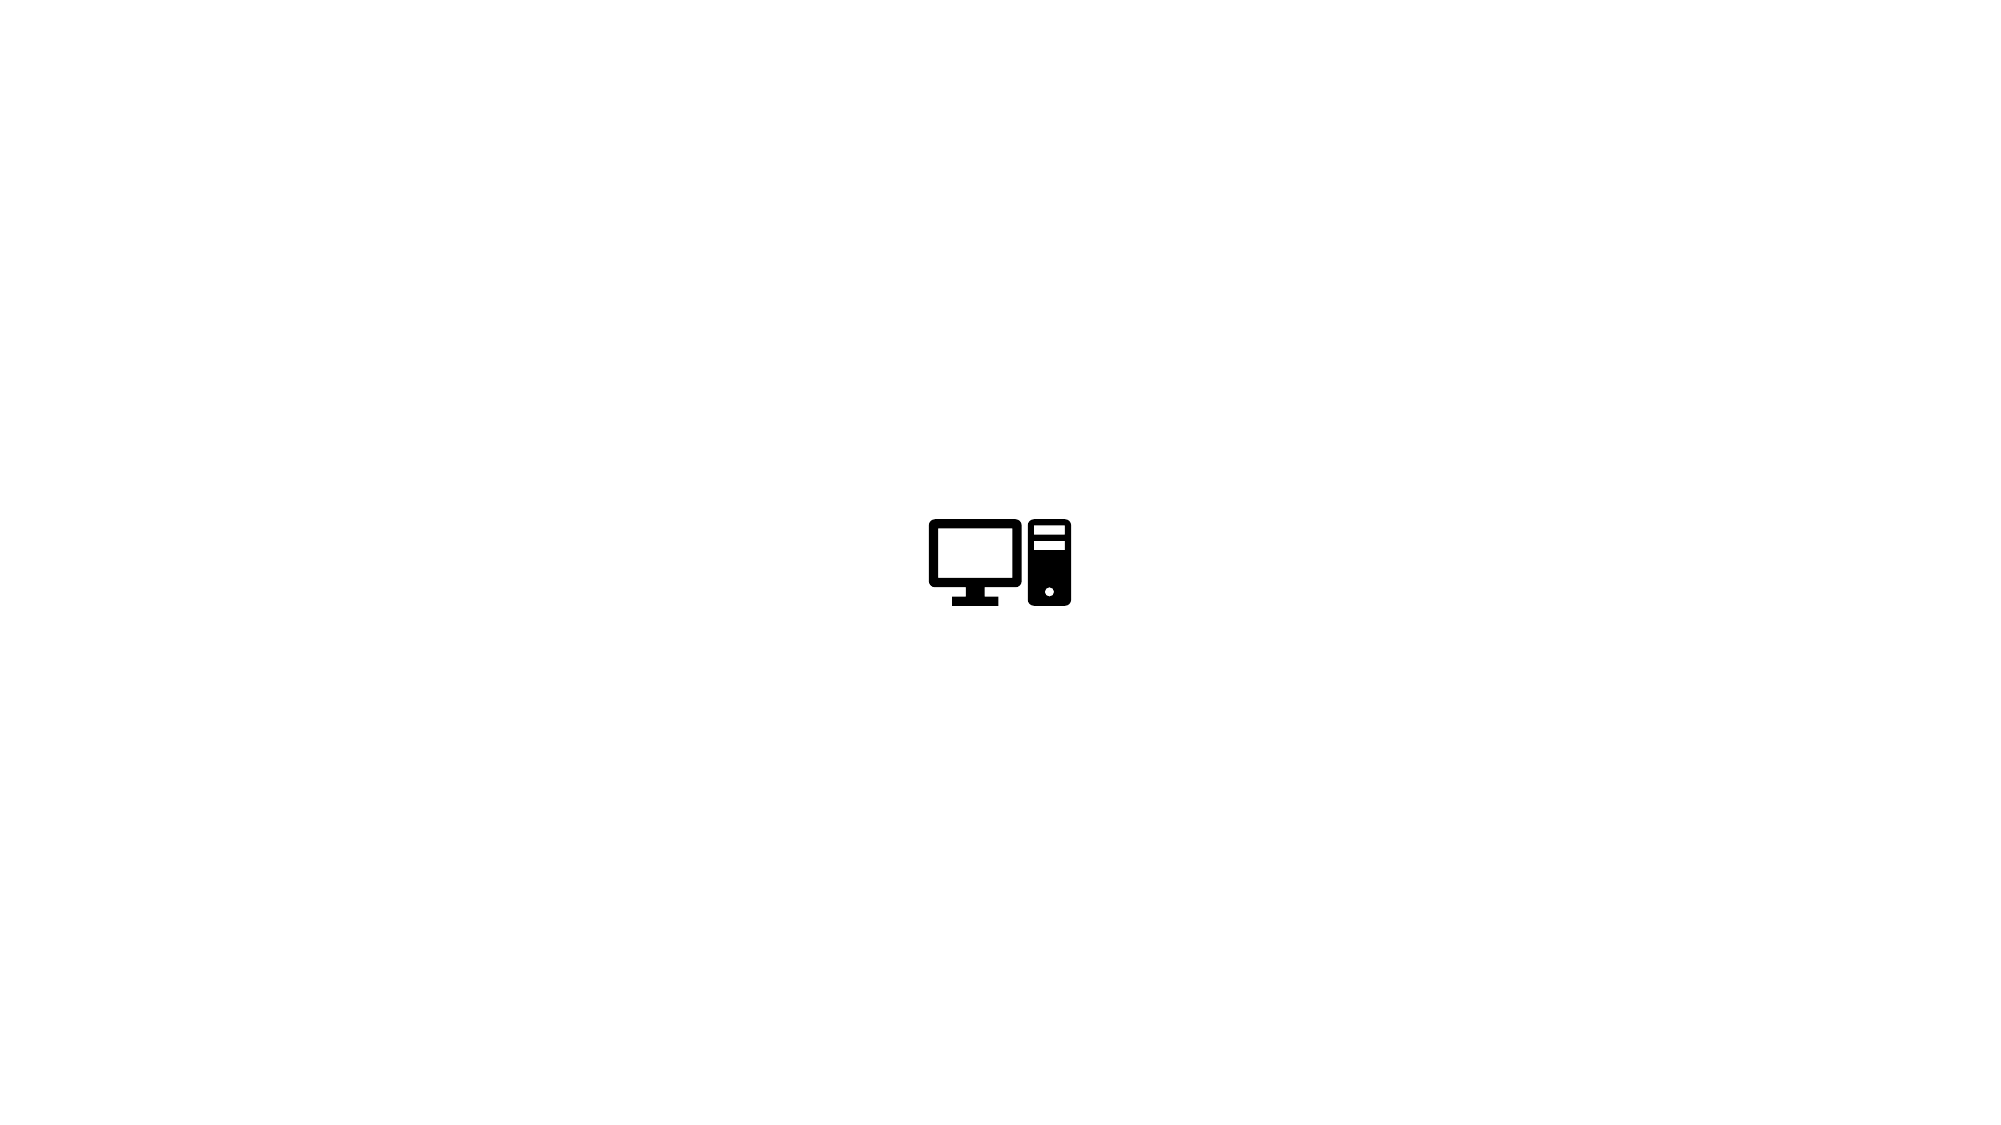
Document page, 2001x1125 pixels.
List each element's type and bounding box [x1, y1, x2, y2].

picture [924, 487, 1075, 638]
